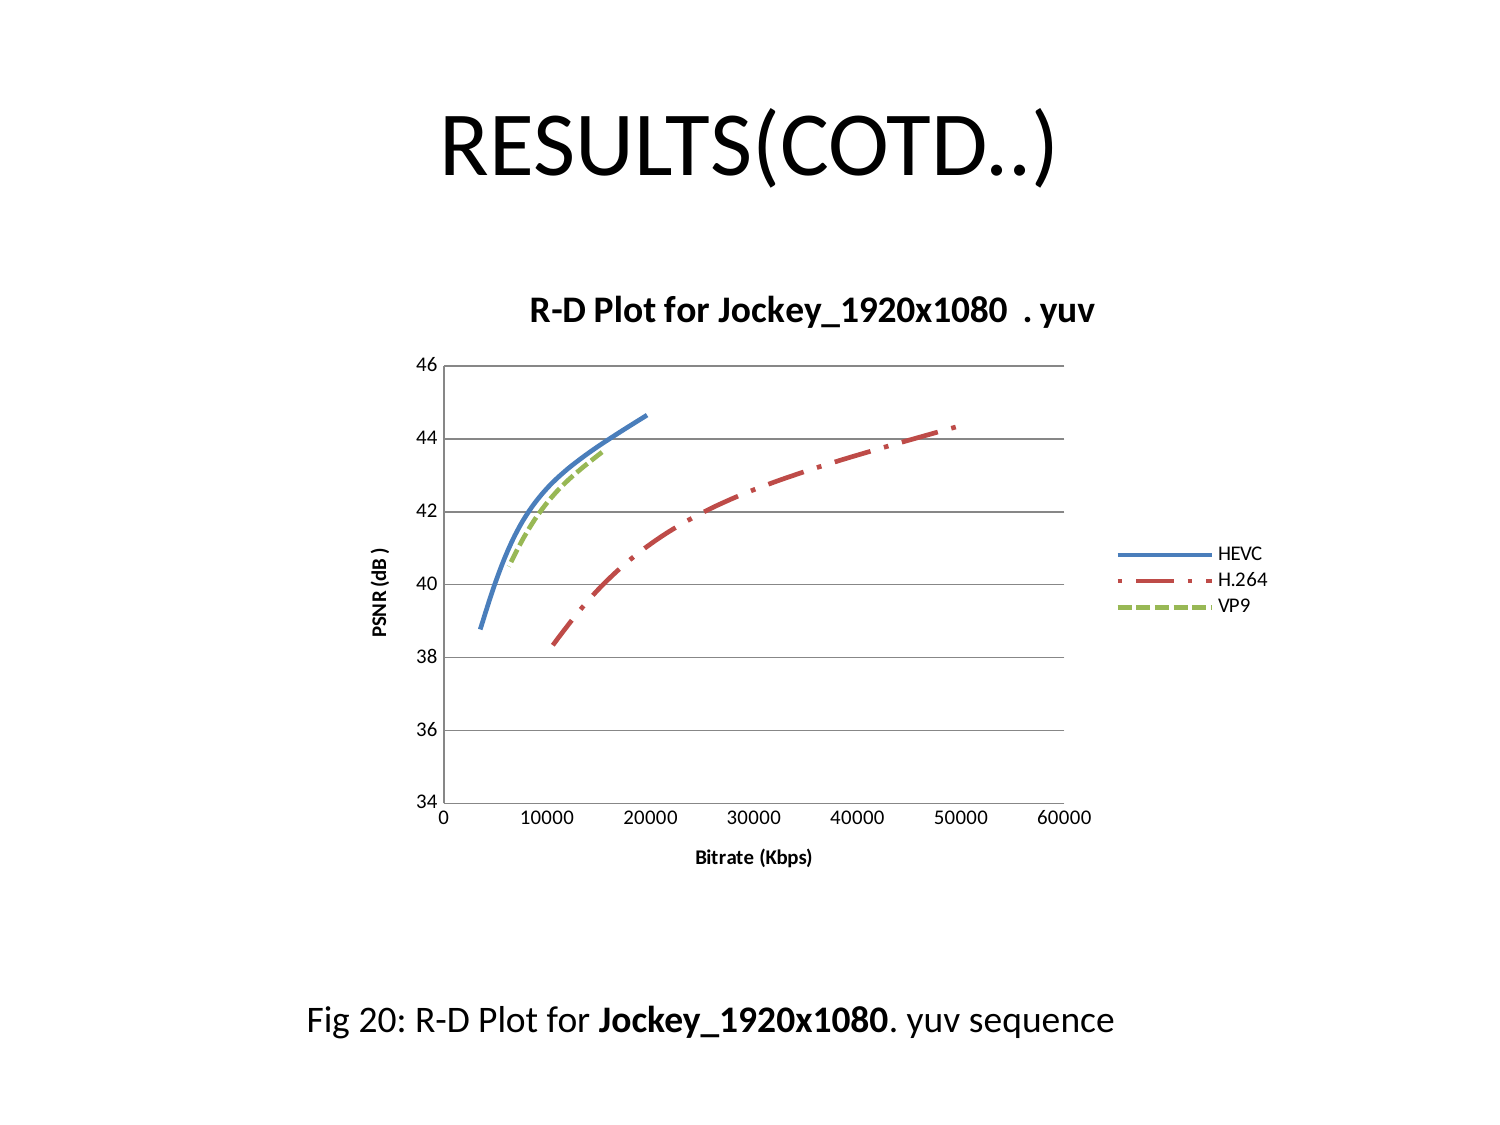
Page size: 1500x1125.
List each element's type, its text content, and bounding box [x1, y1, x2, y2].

title Results(cotd..) [75, 45, 1425, 233]
chart [337, 262, 1288, 900]
text_box Fig 20: R-D Plot for Jockey_1920x1080. yuv sequence [291, 987, 1130, 1093]
